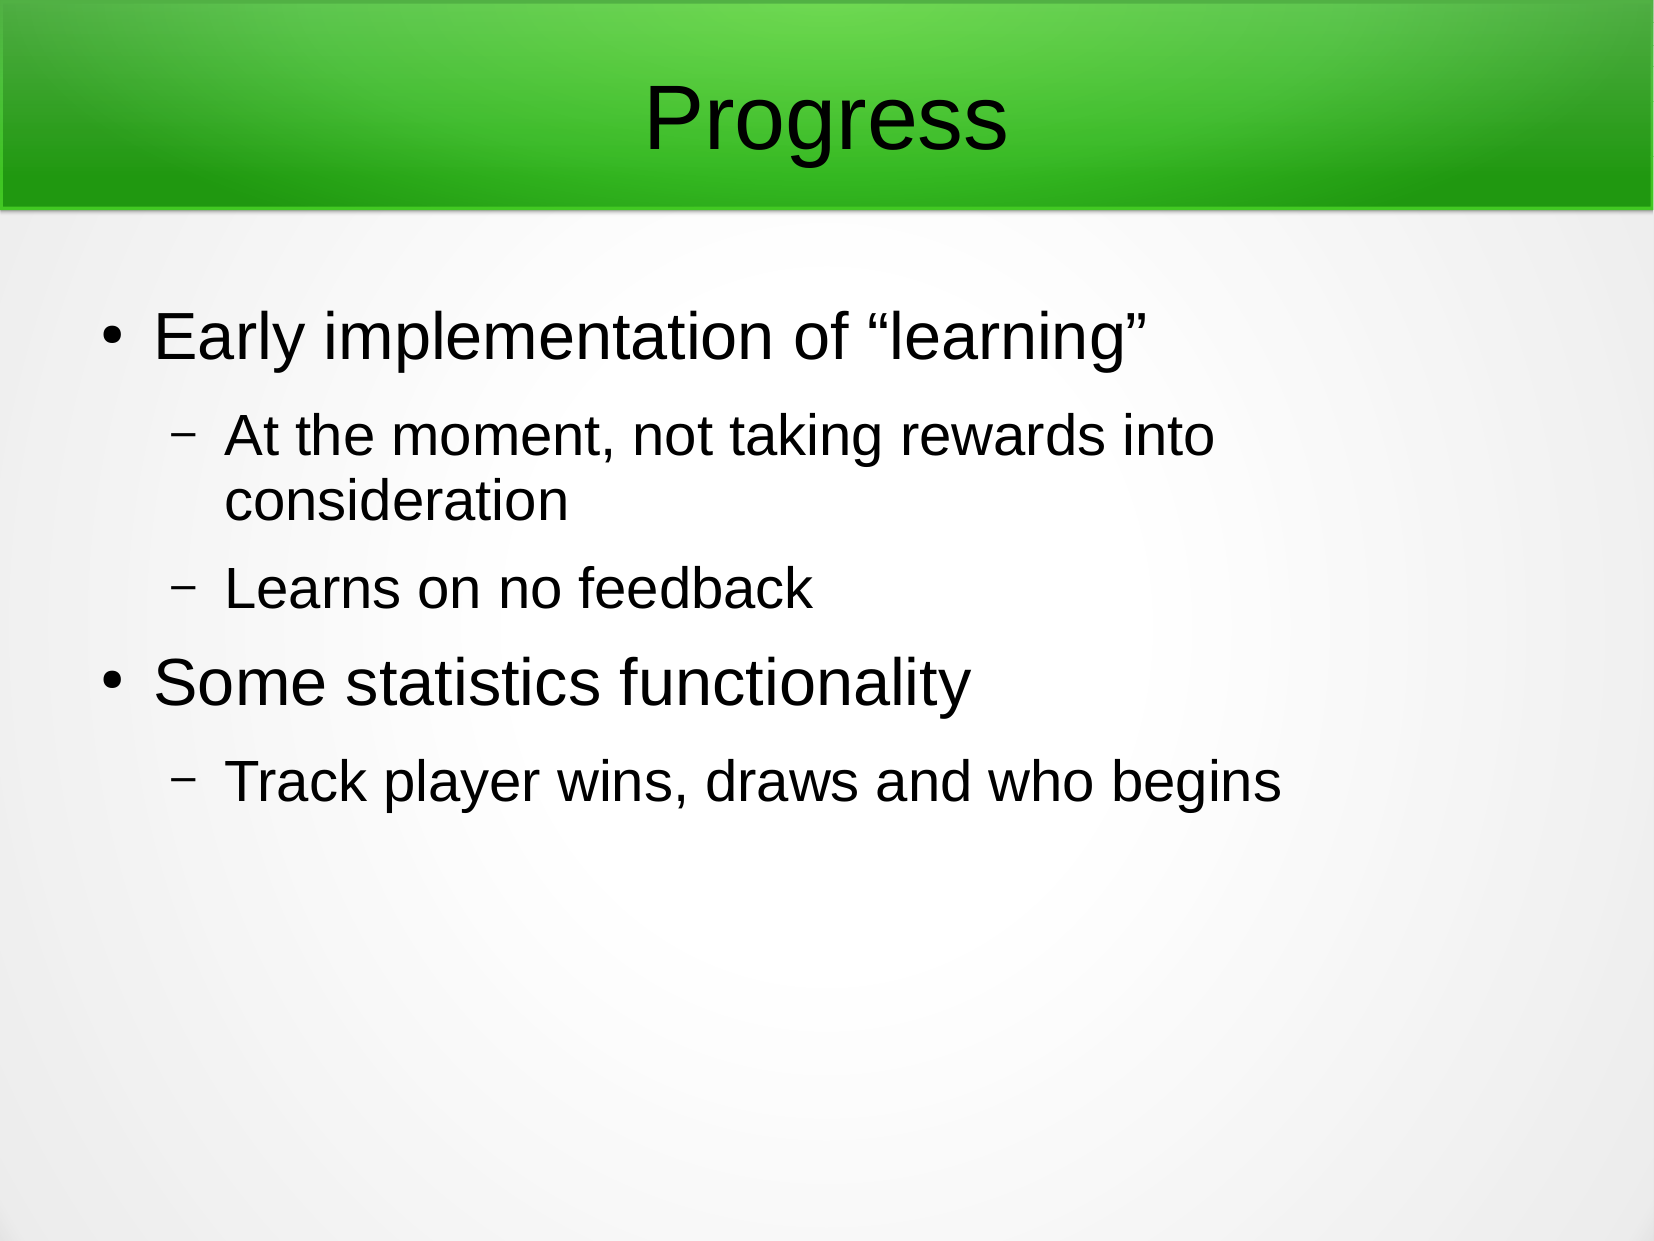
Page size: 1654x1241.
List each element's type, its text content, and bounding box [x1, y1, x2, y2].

title Progress [82, 47, 1571, 189]
list Early implementation of “learning” At the moment, not taking rewards into consideration Learns on no feedback Some statistics functionality Track player wins, draws and who begins [82, 299, 1571, 1019]
